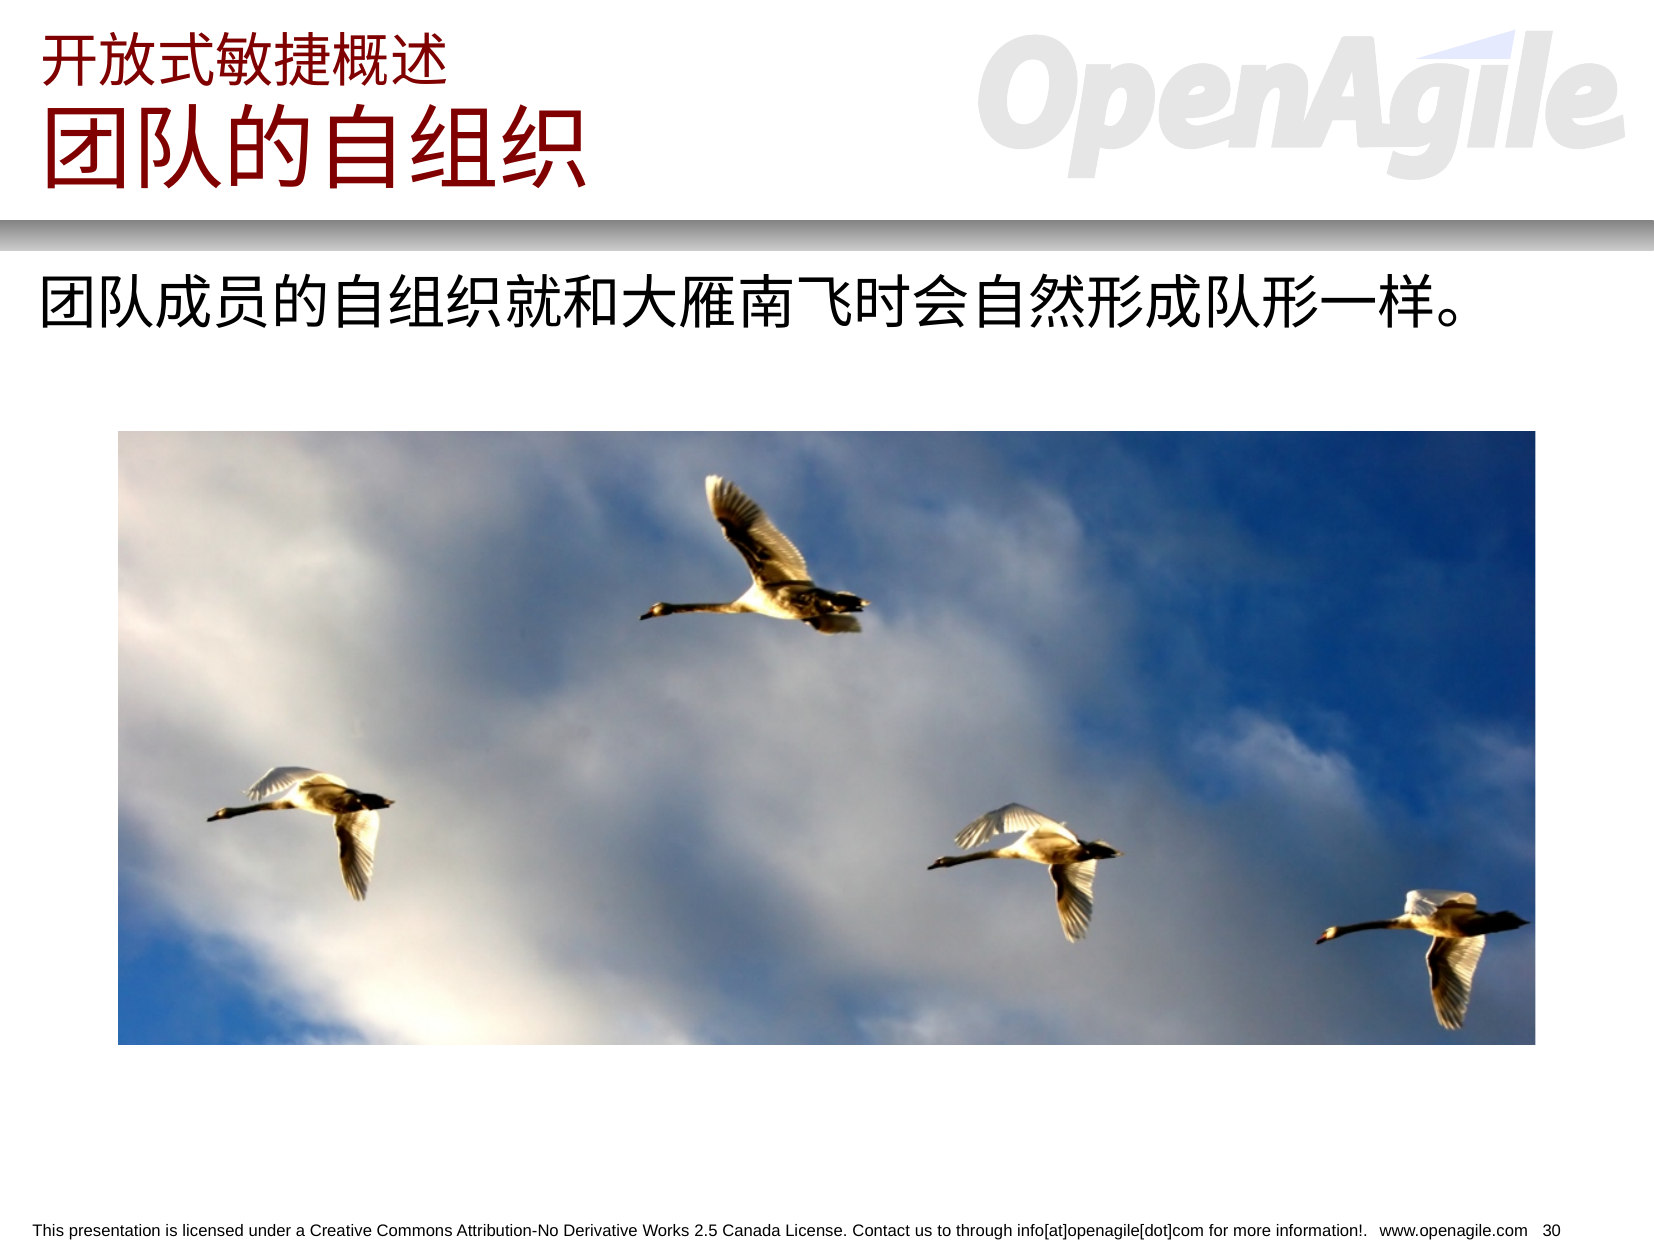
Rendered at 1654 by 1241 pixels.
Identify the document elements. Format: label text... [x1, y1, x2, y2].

picture [118, 431, 1536, 1045]
title 开放式敏捷概述 团队的自组织 [40, 26, 1654, 204]
list 团队成员的自组织就和大雁南飞时会自然形成队形一样。 [38, 265, 1654, 336]
